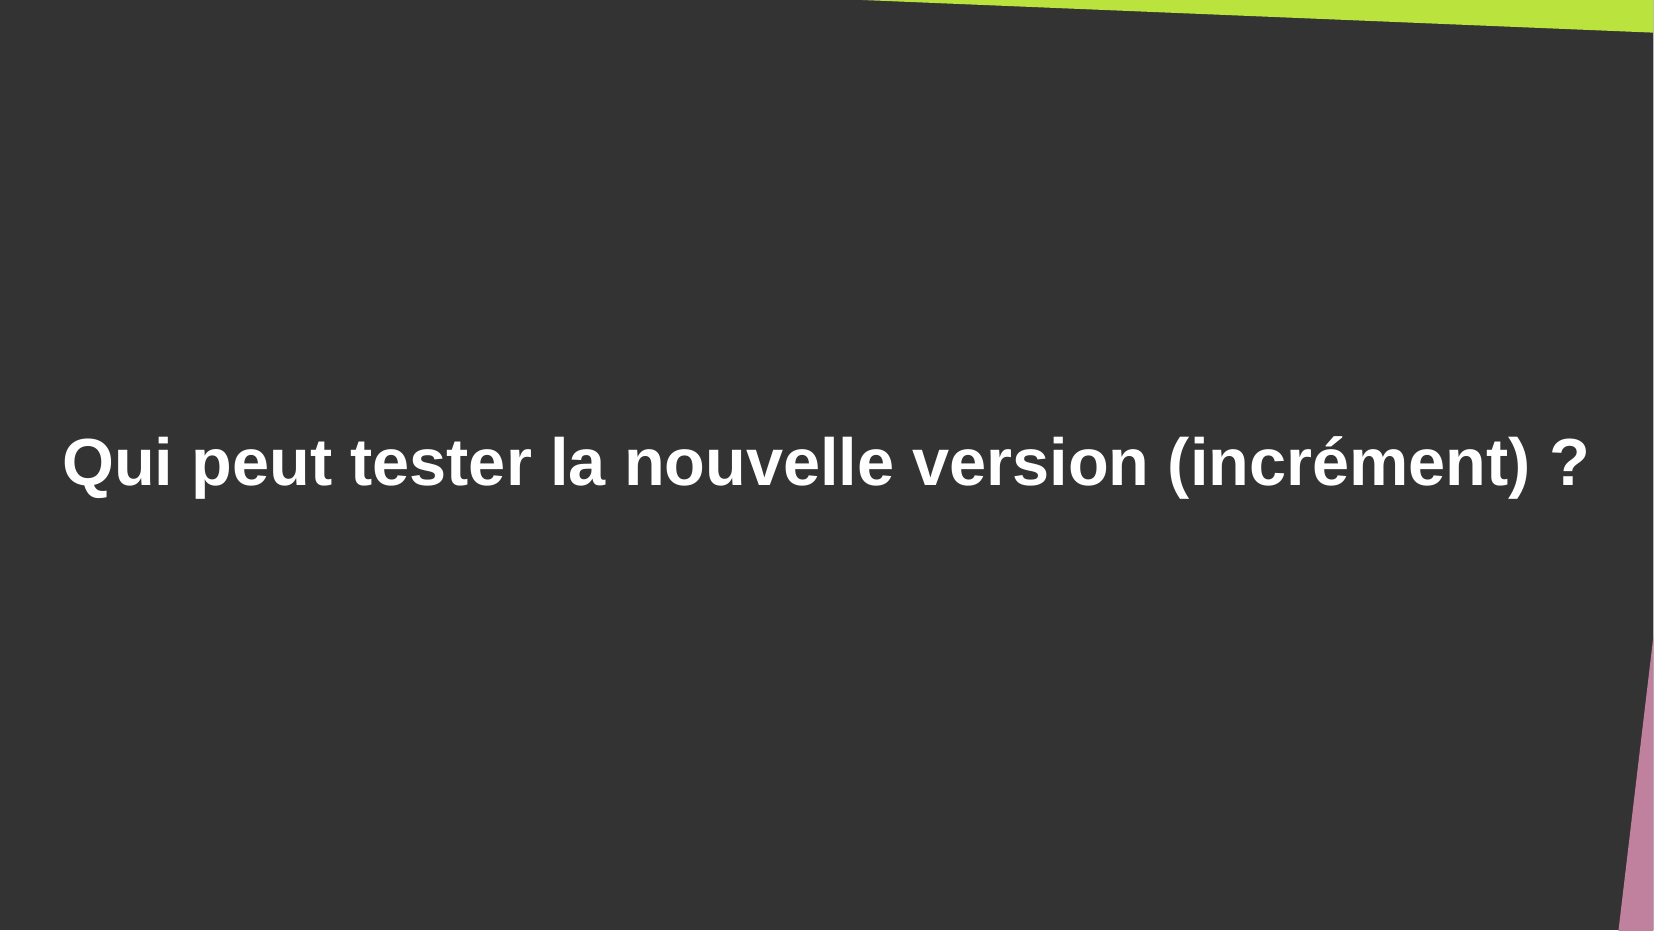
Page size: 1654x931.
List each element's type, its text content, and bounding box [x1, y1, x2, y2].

title Qui peut tester la nouvelle version (incrément) ? [31, 424, 1622, 506]
text_box [1618, 631, 1654, 931]
text_box [862, 0, 1654, 33]
